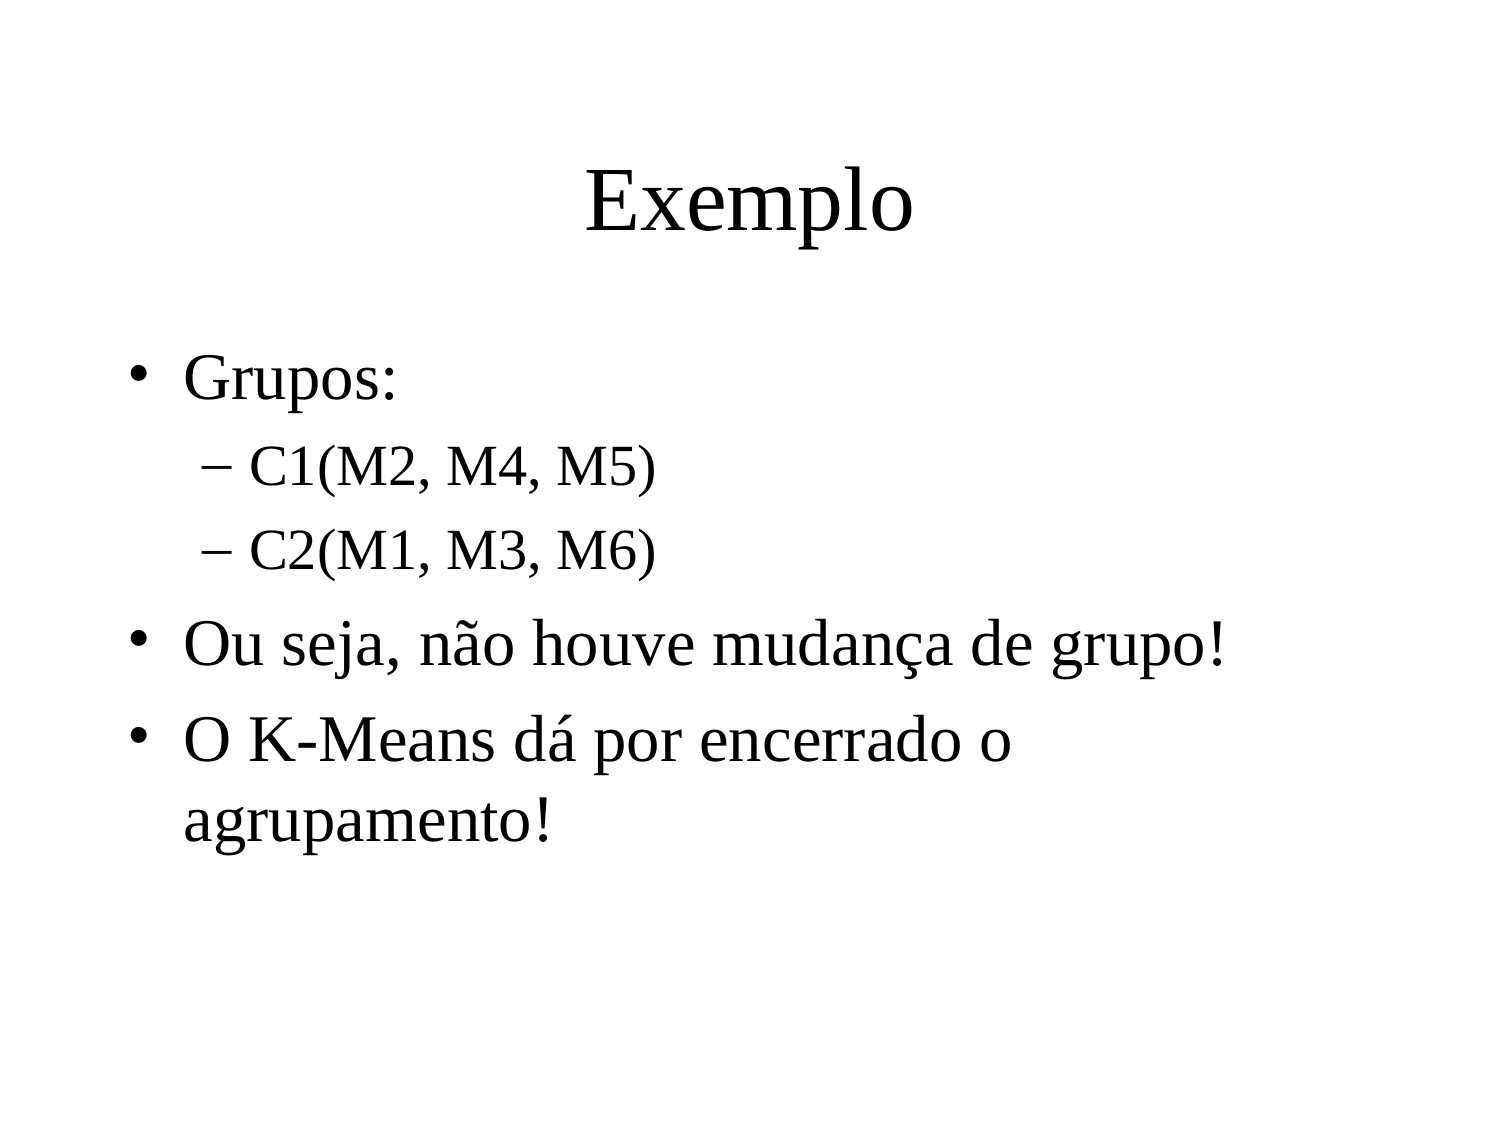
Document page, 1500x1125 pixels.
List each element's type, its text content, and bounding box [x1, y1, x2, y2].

list Grupos: C1(M2, M4, M5) C2(M1, M3, M6) Ou seja, não houve mudança de grupo! O K-Means dá por encerrado o agrupamento! [112, 324, 1388, 1001]
title Exemplo [112, 99, 1388, 288]
